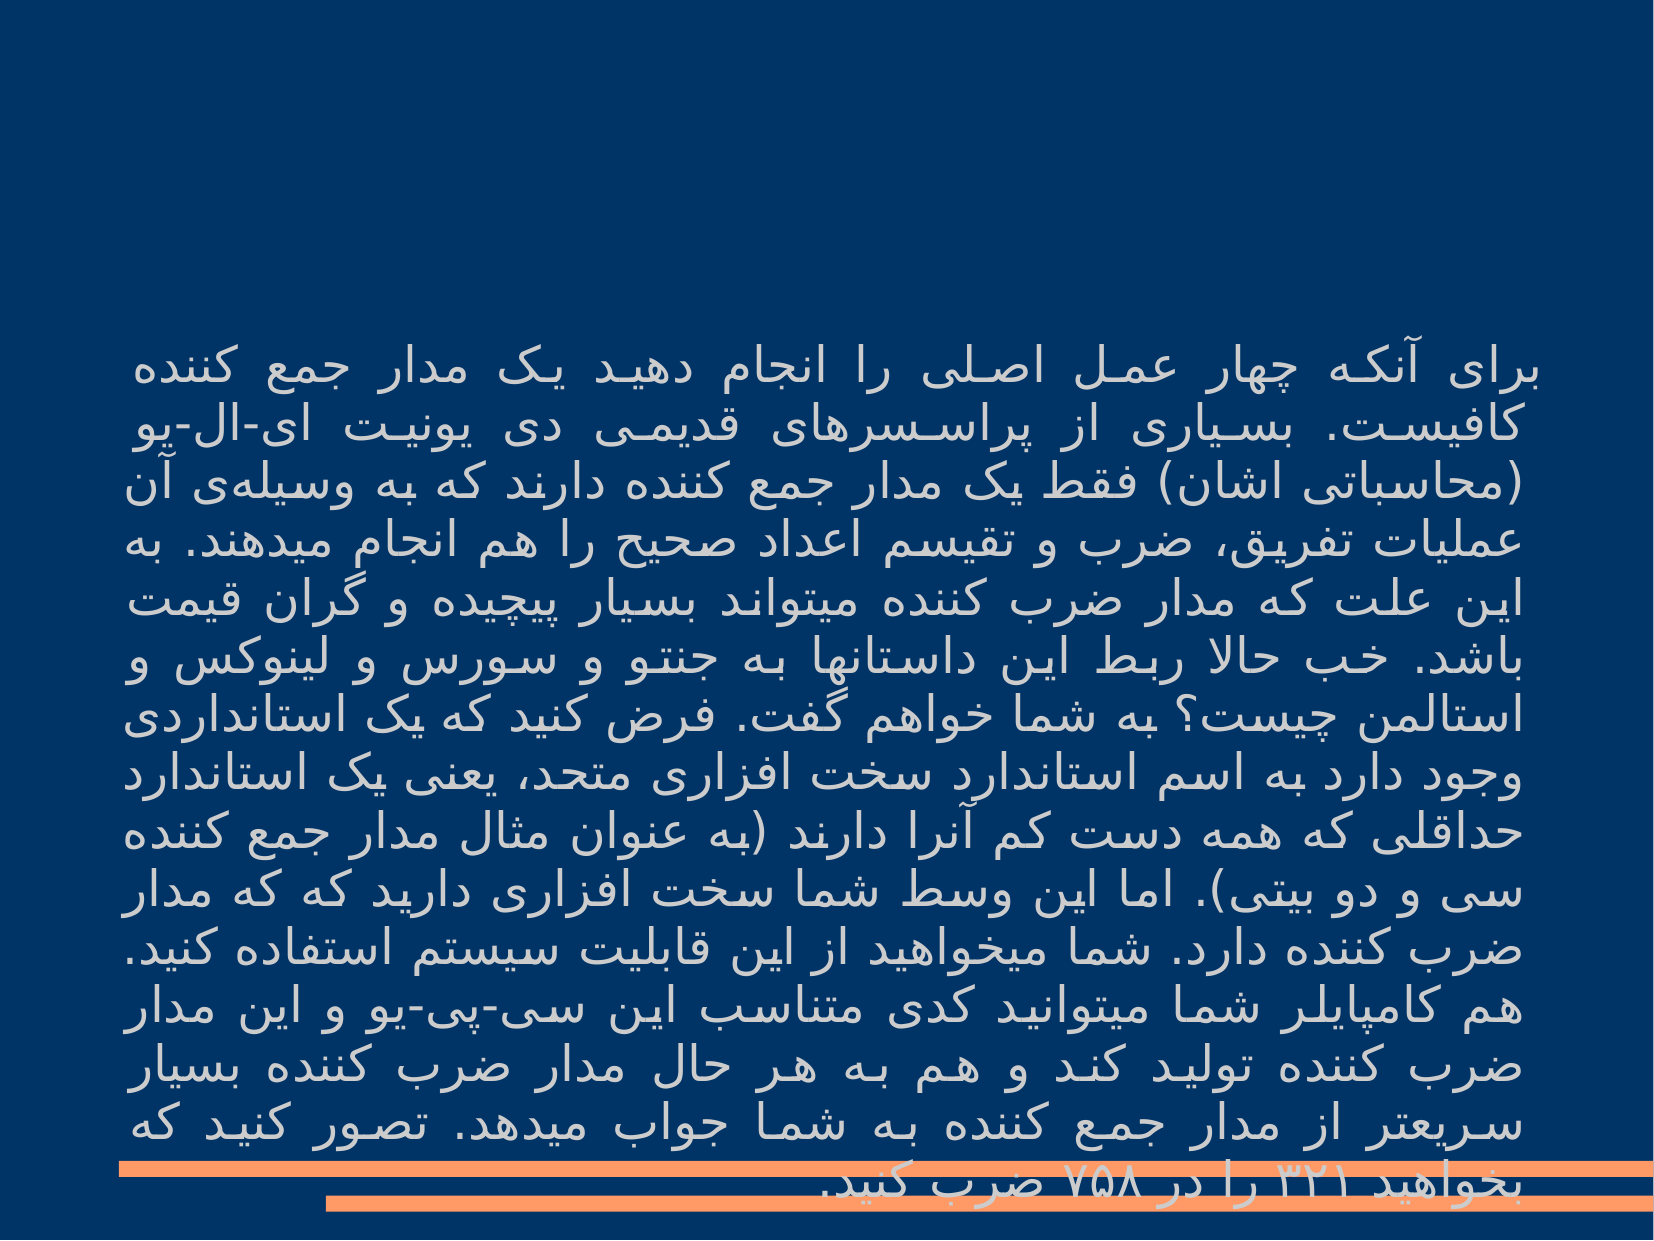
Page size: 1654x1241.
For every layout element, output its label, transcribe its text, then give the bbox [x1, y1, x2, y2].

subtitle برای آنکه چهار عمل اصلی را انجام دهید یک مدار جمع کننده کافیست. بسیاری از پراسسرهای قدیمی دی یونیت ای-ال-یو (محاسباتی اشان) فقط یک مدار جمع کننده دارند که به وسیله‌ی آن عملیات تفریق، ضرب و تقیسم اعداد صحیح را هم انجام میدهند. به این علت که مدار ضرب کننده میتواند بسیار پیچیده و گران قیمت باشد. خب حالا ربط این داستانها به جنتو و سورس و لینوکس و استالمن چیست؟ به شما خواهم گفت. فرض کنید که یک استانداردی وجود دارد به اسم استاندارد سخت افزاری متحد، یعنی یک استاندارد حداقلی که همه دست کم آنرا دارند (به عنوان مثال مدار جمع کننده سی و دو بیتی). اما این وسط شما سخت افزاری دارید که که مدار ضرب کننده دارد. شما میخواهید از این قابلیت سیستم استفاده کنید. هم کامپایلر شما میتوانید کدی متناسب این سی-پی-یو و این مدار ضرب کننده تولید کند و هم به هر حال مدار ضرب کننده بسیار سریعتر از مدار جمع کننده به شما جواب میدهد. تصور کنید که بخواهید ۳۲۱ را در ۷۵۸ ضرب کنید. [121, 277, 1561, 1178]
